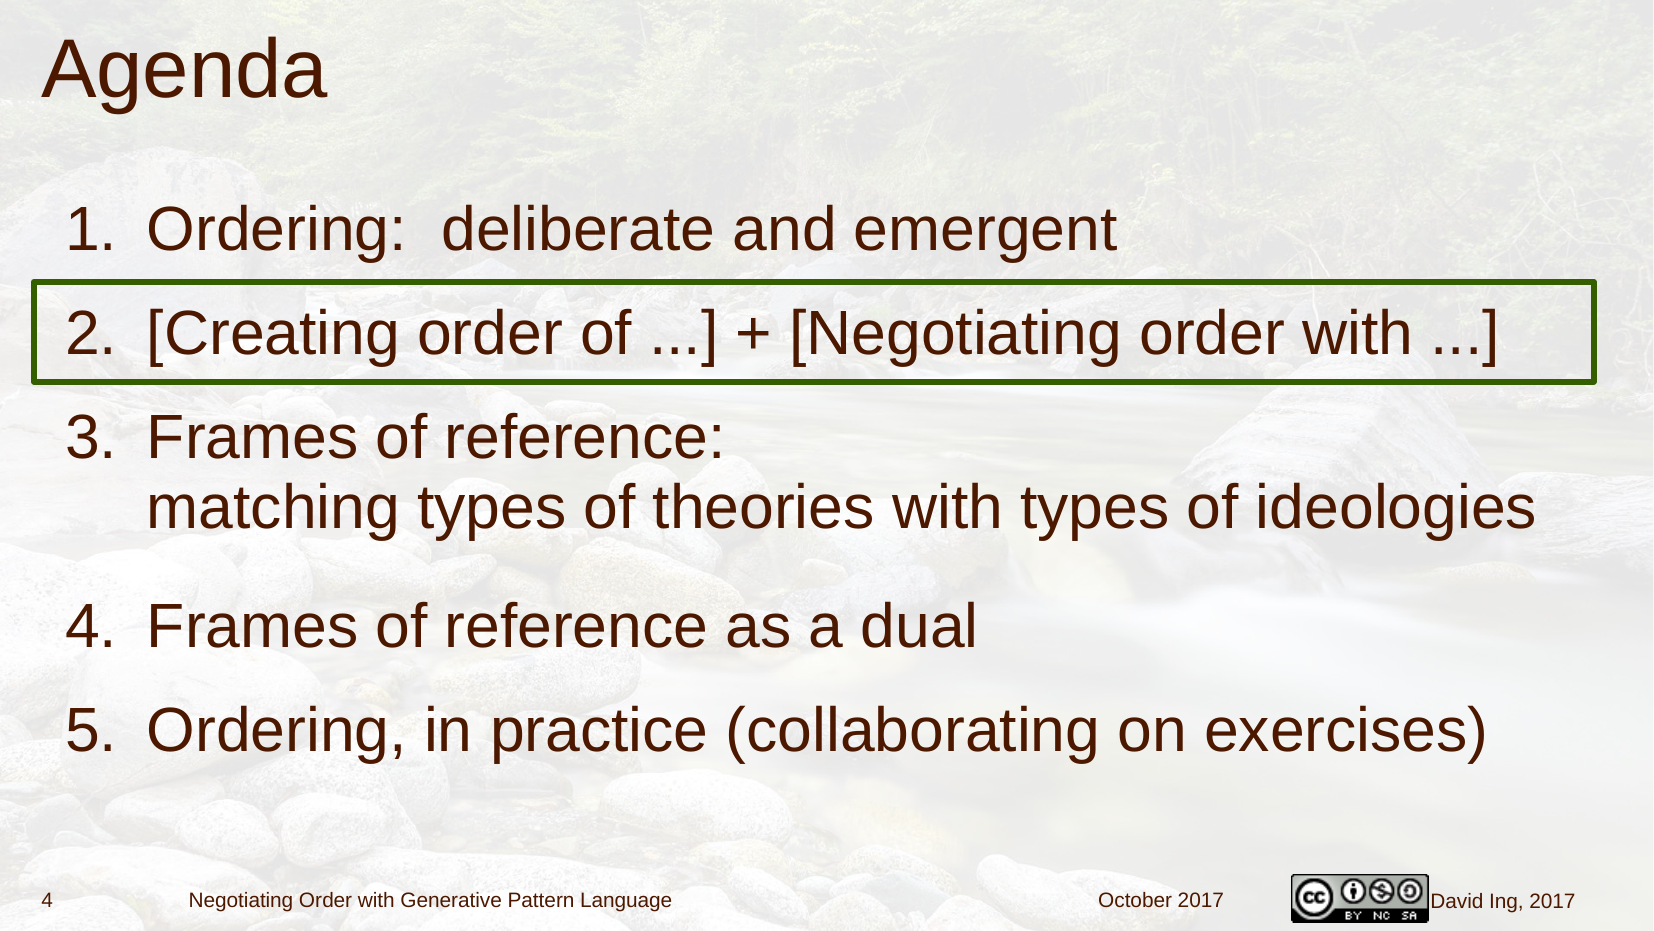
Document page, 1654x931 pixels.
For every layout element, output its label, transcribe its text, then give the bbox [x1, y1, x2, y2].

table_cell [455, 791, 571, 900]
table_cell [132, 791, 233, 900]
table_header Ordering: deliberate and emergent [132, 285, 1590, 290]
table_cell [Creating order of ...] + [Negotiating order with ...] [132, 385, 1590, 394]
table_cell 2. [37, 290, 132, 379]
table_cell [344, 791, 455, 900]
title Agenda [41, 30, 1613, 126]
table_header Ordering: deliberate and emergent [132, 186, 1590, 279]
table_cell 5. [31, 687, 132, 791]
table_header 1. [37, 285, 132, 290]
table_cell Frames of reference as a dual [132, 583, 1590, 687]
table_cell [233, 791, 344, 900]
table_cell 3. [31, 394, 132, 583]
table_cell Frames of reference: matching types of theories with types of ideologies [132, 394, 1590, 583]
table_cell [31, 791, 132, 900]
table_cell 2. [31, 385, 132, 394]
table_cell Ordering, in practice (collaborating on exercises) [132, 687, 1590, 791]
table_cell 4. [31, 583, 132, 687]
table_cell [Creating order of ...] + [Negotiating order with ...] [132, 290, 1590, 379]
table_cell [571, 791, 1590, 900]
table_header 1. [31, 186, 132, 279]
picture [0, 0, 1654, 931]
